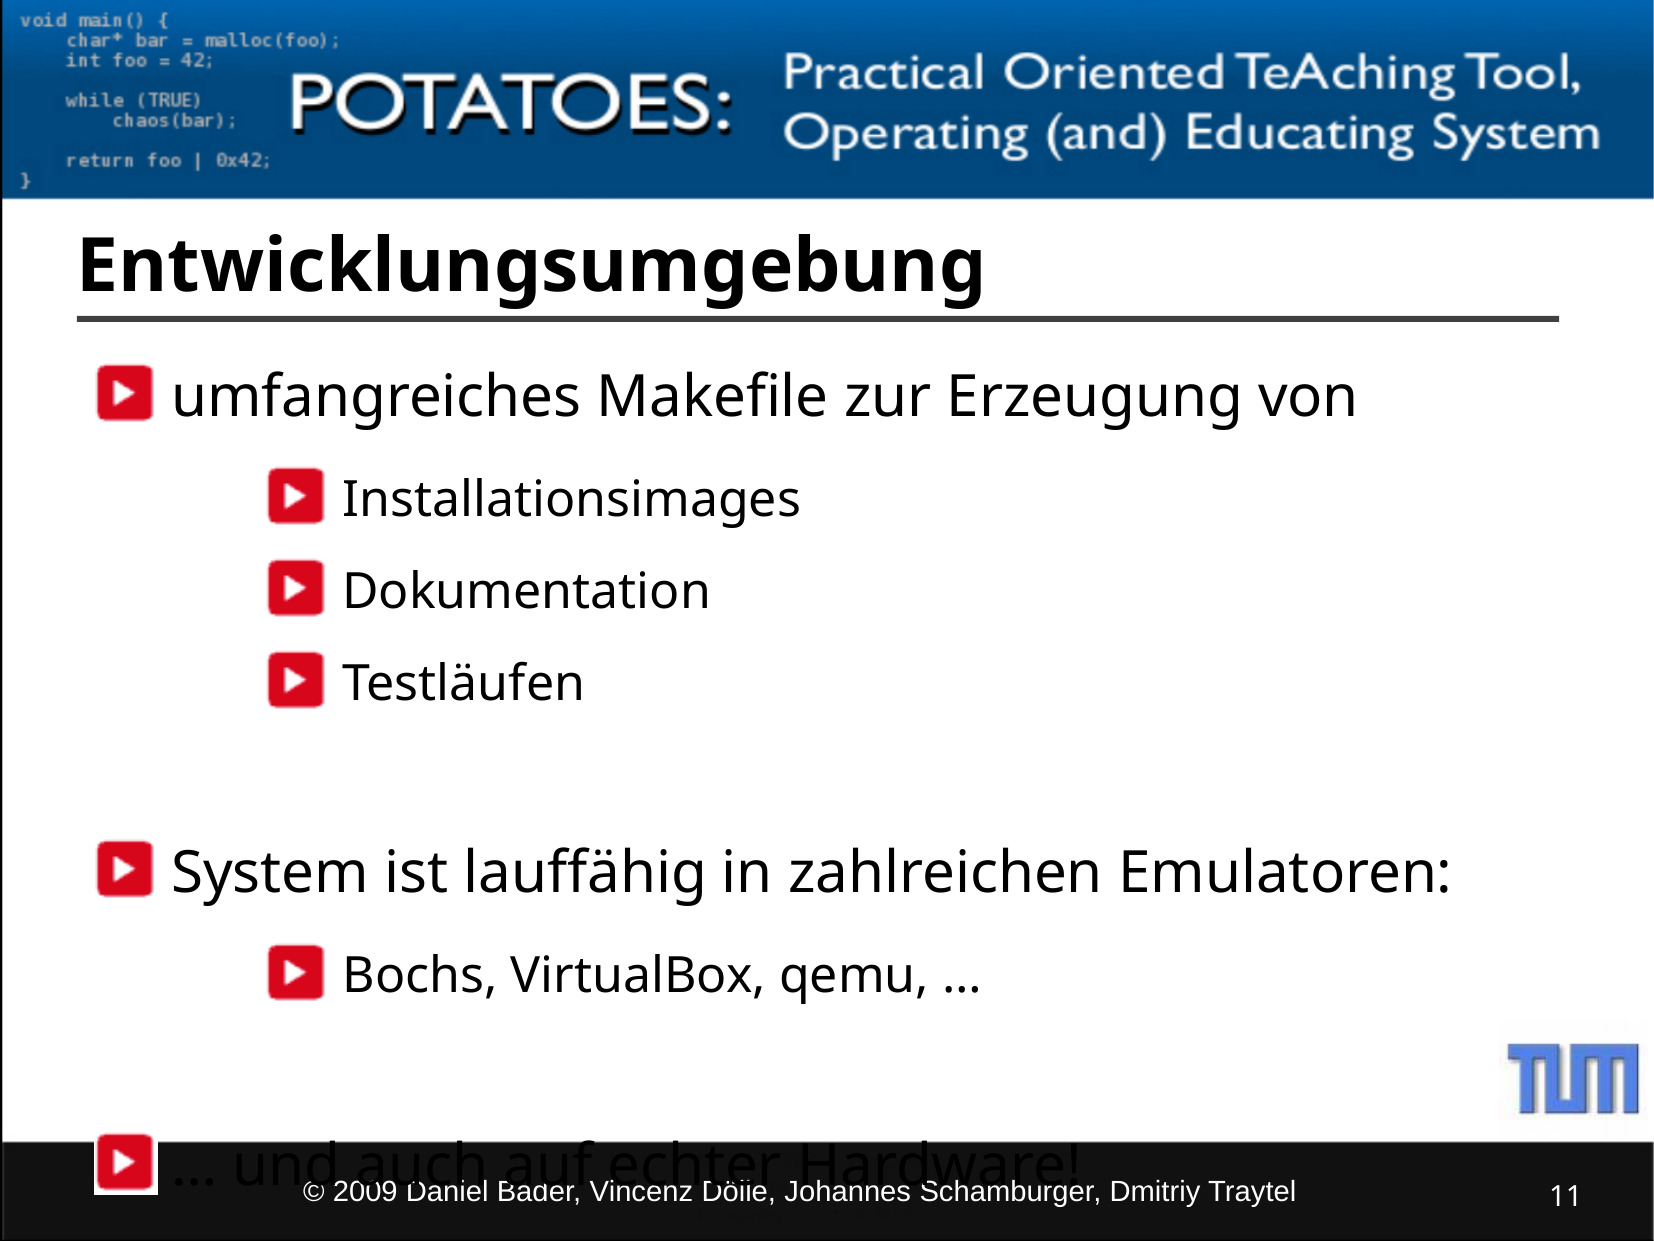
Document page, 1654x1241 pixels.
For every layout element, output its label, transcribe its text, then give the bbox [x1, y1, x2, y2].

title Entwicklungsumgebung [76, 219, 1565, 307]
picture [0, 0, 1654, 1241]
list umfangreiches Makefile zur Erzeugung von Installationsimages Dokumentation Testläufen System ist lauffähig in zahlreichen Emulatoren: Bochs, VirtualBox, qemu, … … und auch auf echter Hardware! [76, 354, 1565, 1149]
